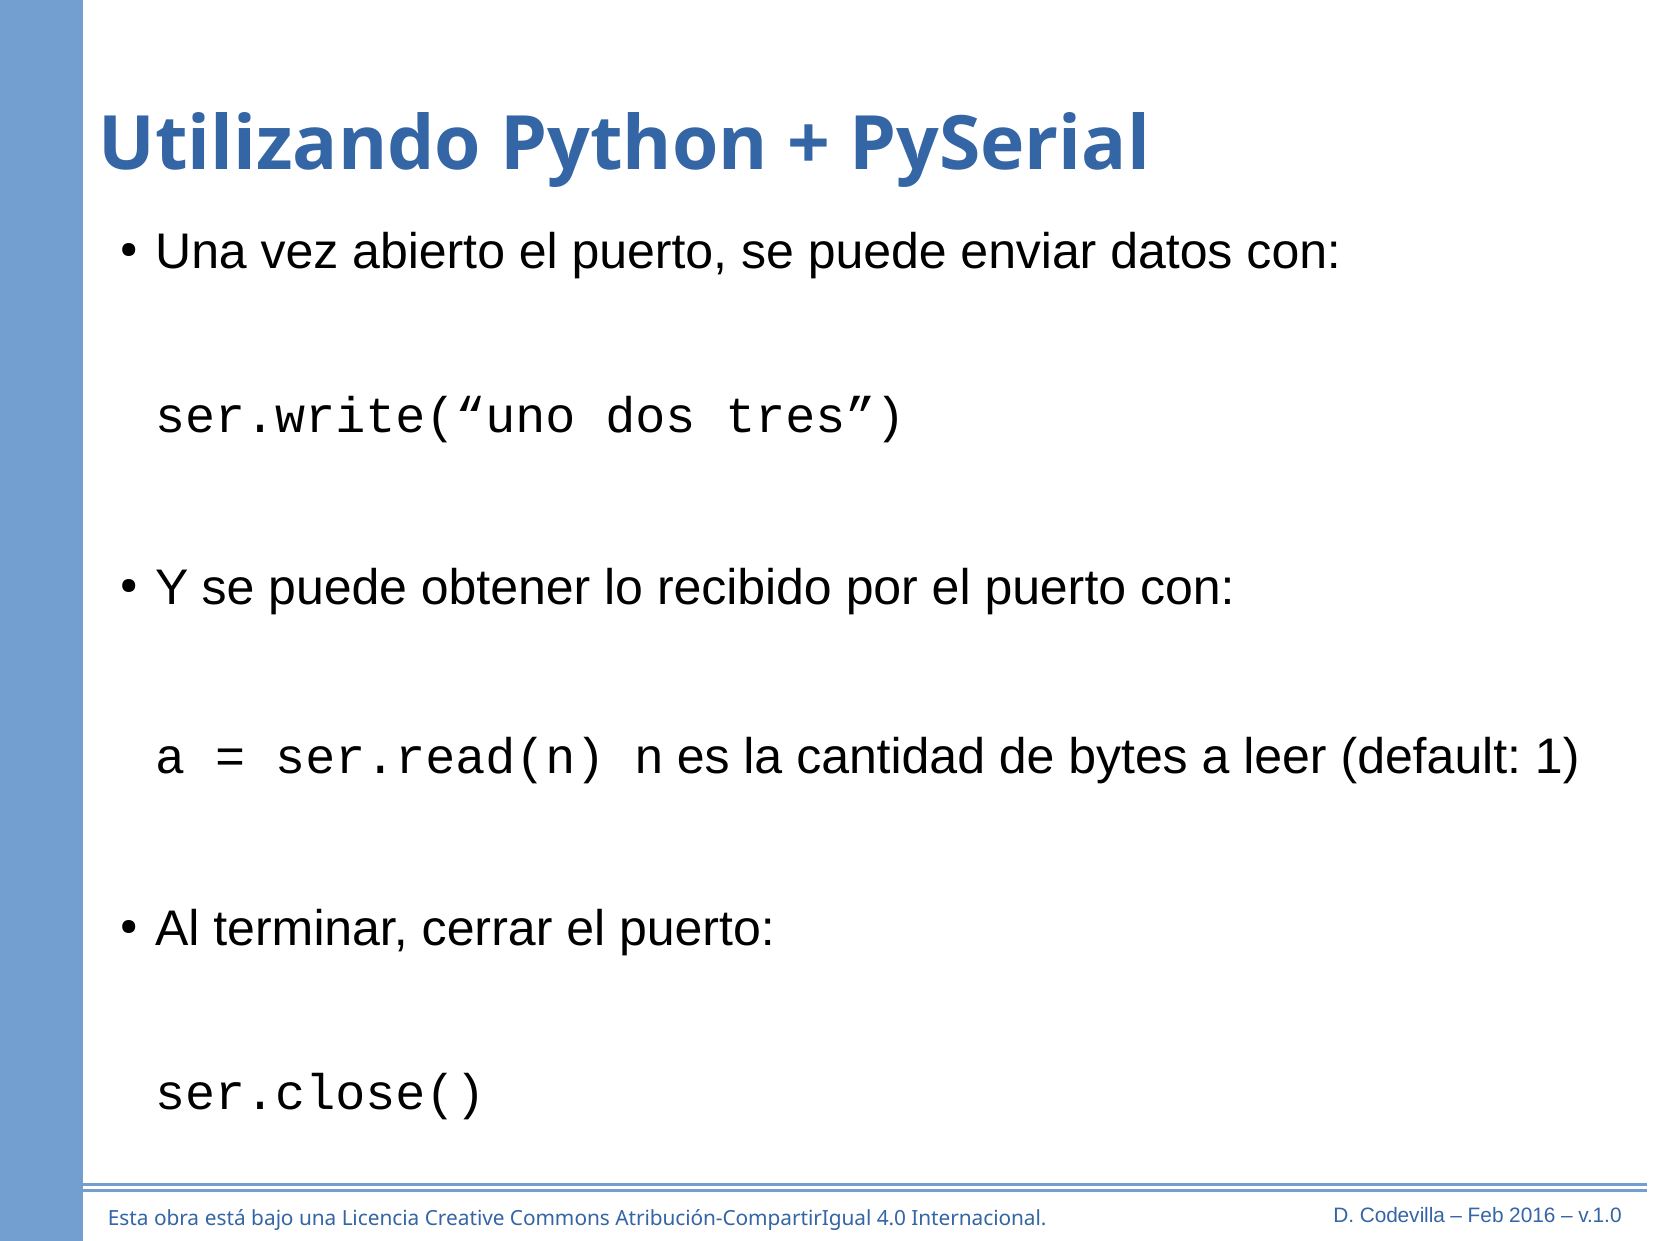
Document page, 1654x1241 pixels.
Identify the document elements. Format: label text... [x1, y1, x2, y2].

text_box Una vez abierto el puerto, se puede enviar datos con: ser.write(“uno dos tres”) Y se puede obtener lo recibido por el puerto con: a = ser.read(n) n es la cantidad de bytes a leer (default: 1) Al terminar, cerrar el puerto: ser.close() [105, 187, 1654, 1112]
text_box Utilizando Python + PySerial [83, 30, 1641, 134]
